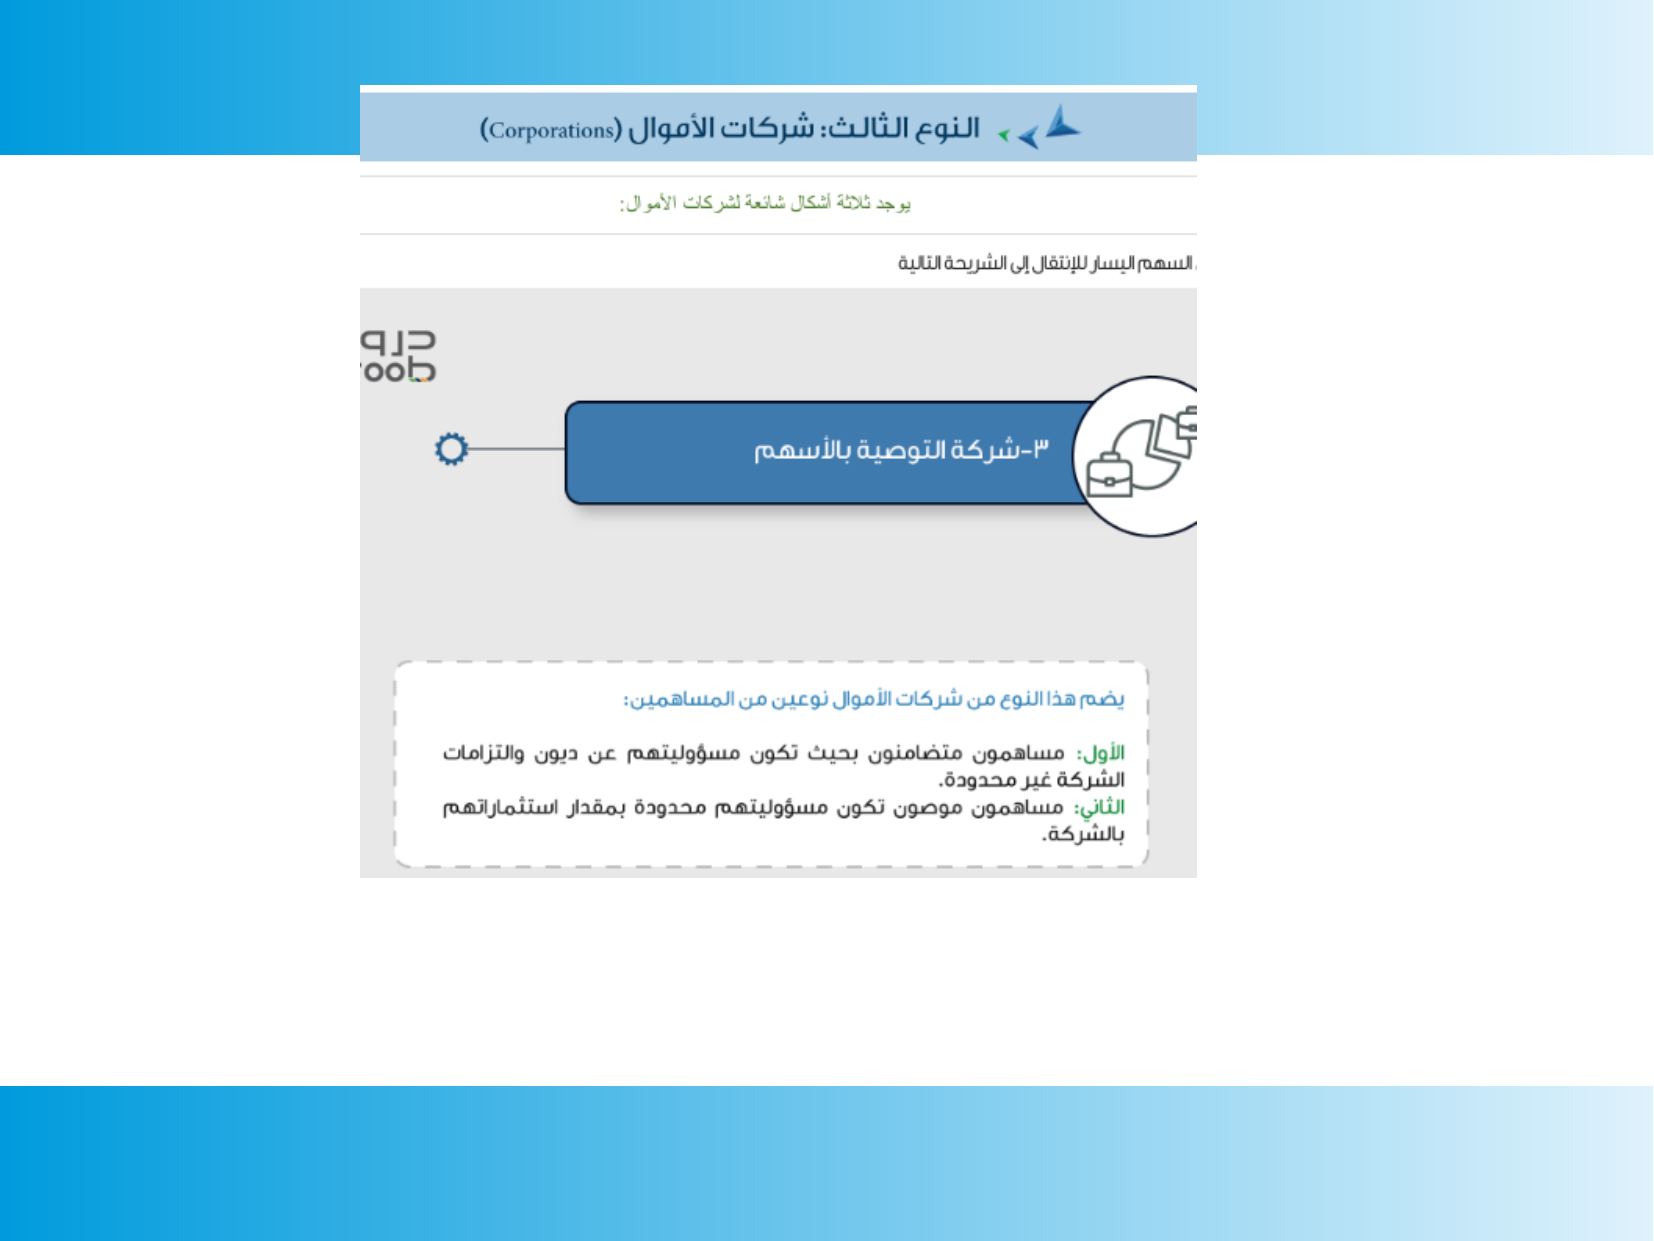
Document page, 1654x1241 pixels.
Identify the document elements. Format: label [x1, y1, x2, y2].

picture [360, 85, 1197, 878]
